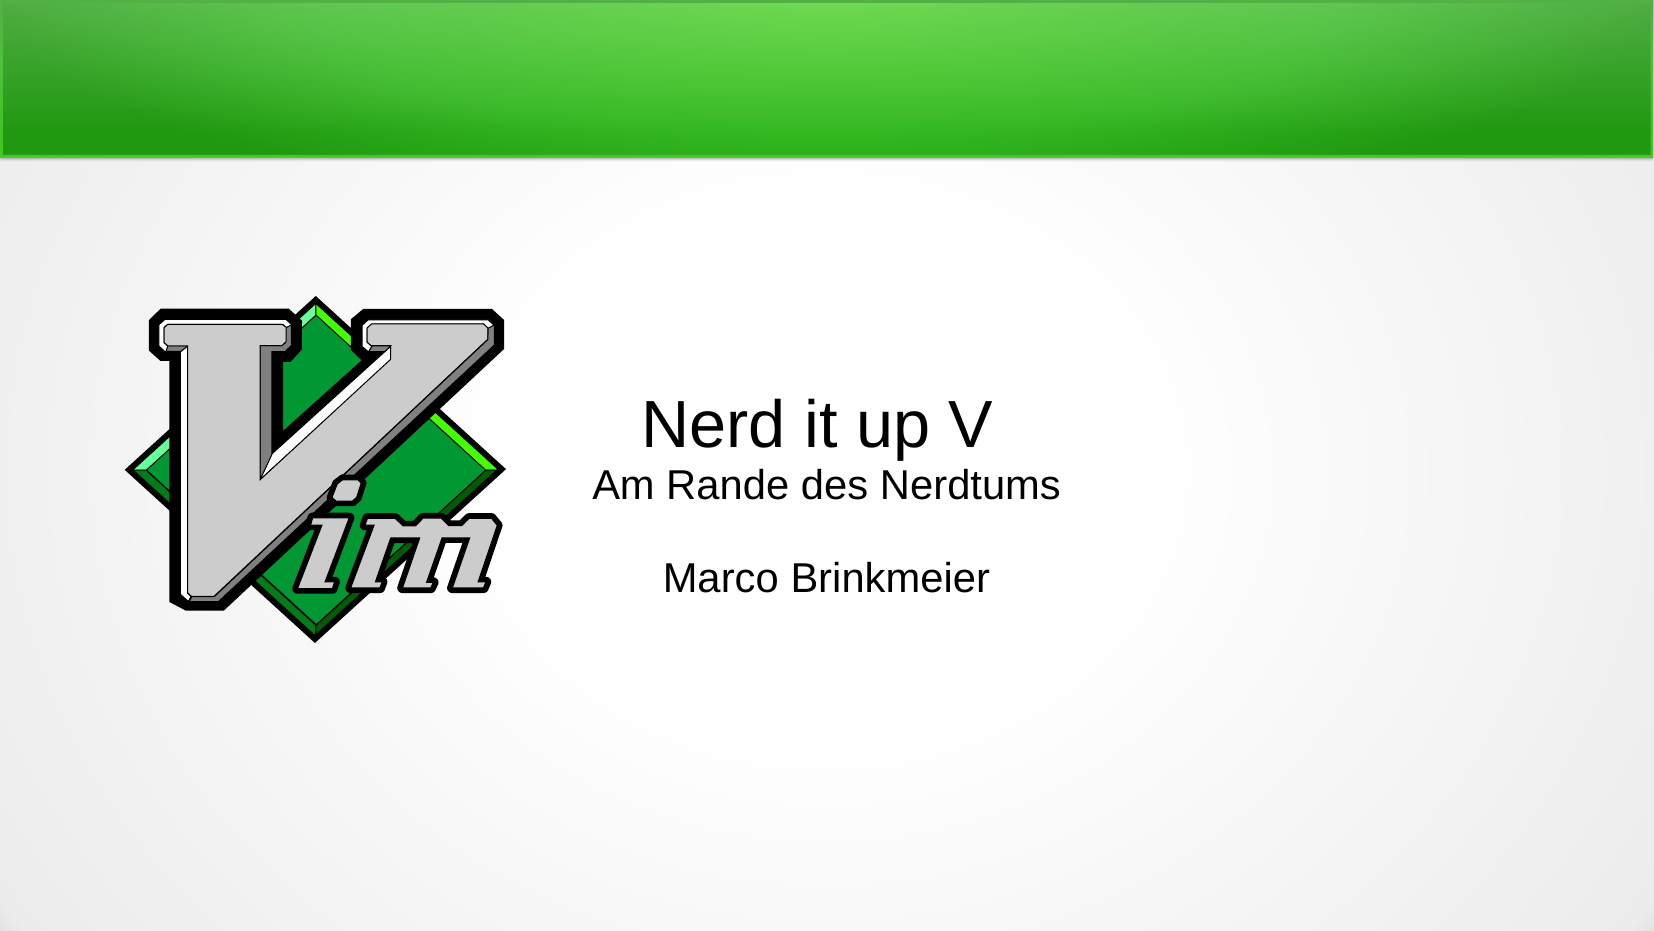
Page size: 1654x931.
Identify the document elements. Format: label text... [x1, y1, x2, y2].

subtitle Nerd it up V Am Rande des Nerdtums Marco Brinkmeier [82, 224, 1571, 764]
picture [118, 289, 513, 650]
